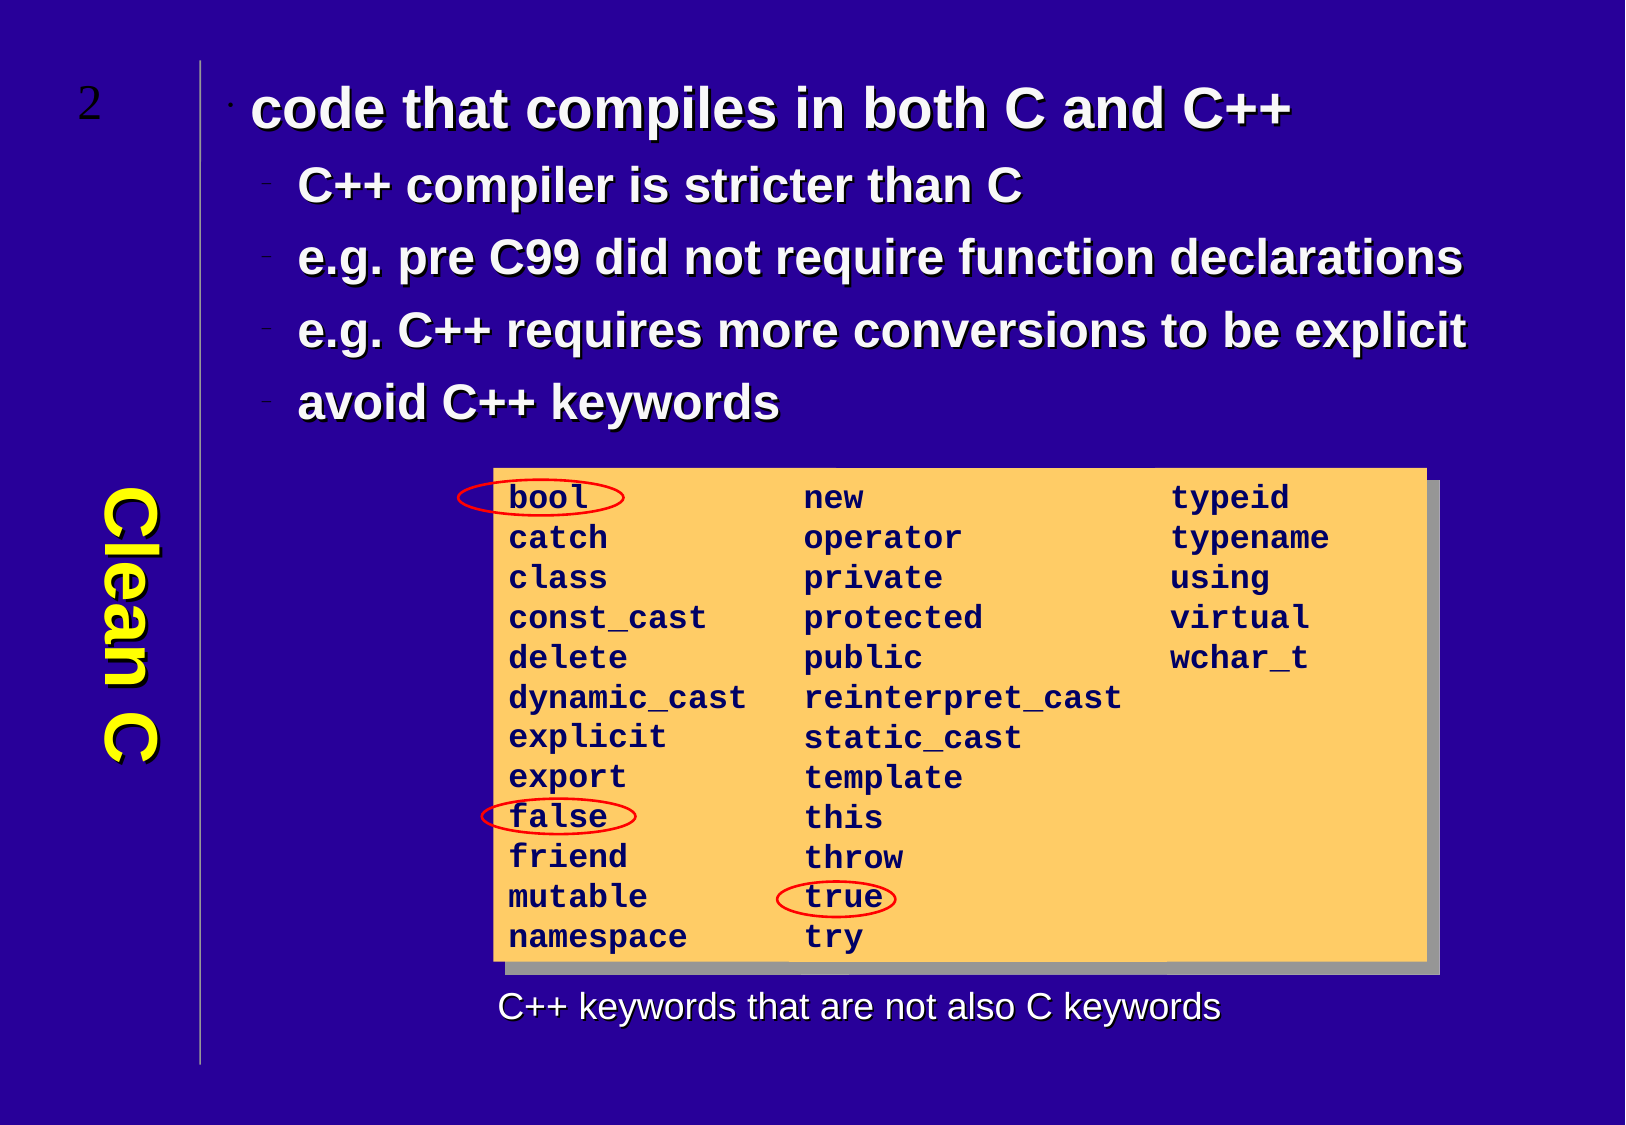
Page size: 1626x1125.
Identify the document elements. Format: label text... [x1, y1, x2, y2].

text_box C++ keywords that are not also C keywords [482, 974, 1238, 1035]
text_box bool catch class const_cast delete dynamic_cast explicit export false friend mutable namespace [493, 482, 621, 514]
text_box typeid typename using virtual wchar_t [1155, 467, 1427, 962]
text_box bool catch class const_cast delete dynamic_cast explicit export false friend mutable namespace [493, 467, 837, 962]
text_box new operator private protected public reinterpret_cast static_cast template this throw true try [788, 883, 893, 915]
list code that compiles in both C and C++ C++ compiler is stricter than C e.g. pre C99 did not require function declarations e.g. C++ requires more conversions to be explicit avoid C++ keywords [212, 62, 1550, 1063]
text_box new operator private protected public reinterpret_cast static_cast template this throw true try [788, 468, 1155, 962]
title Clean C [50, 187, 188, 1063]
text_box bool catch class const_cast delete dynamic_cast explicit export false friend mutable namespace [493, 800, 633, 832]
